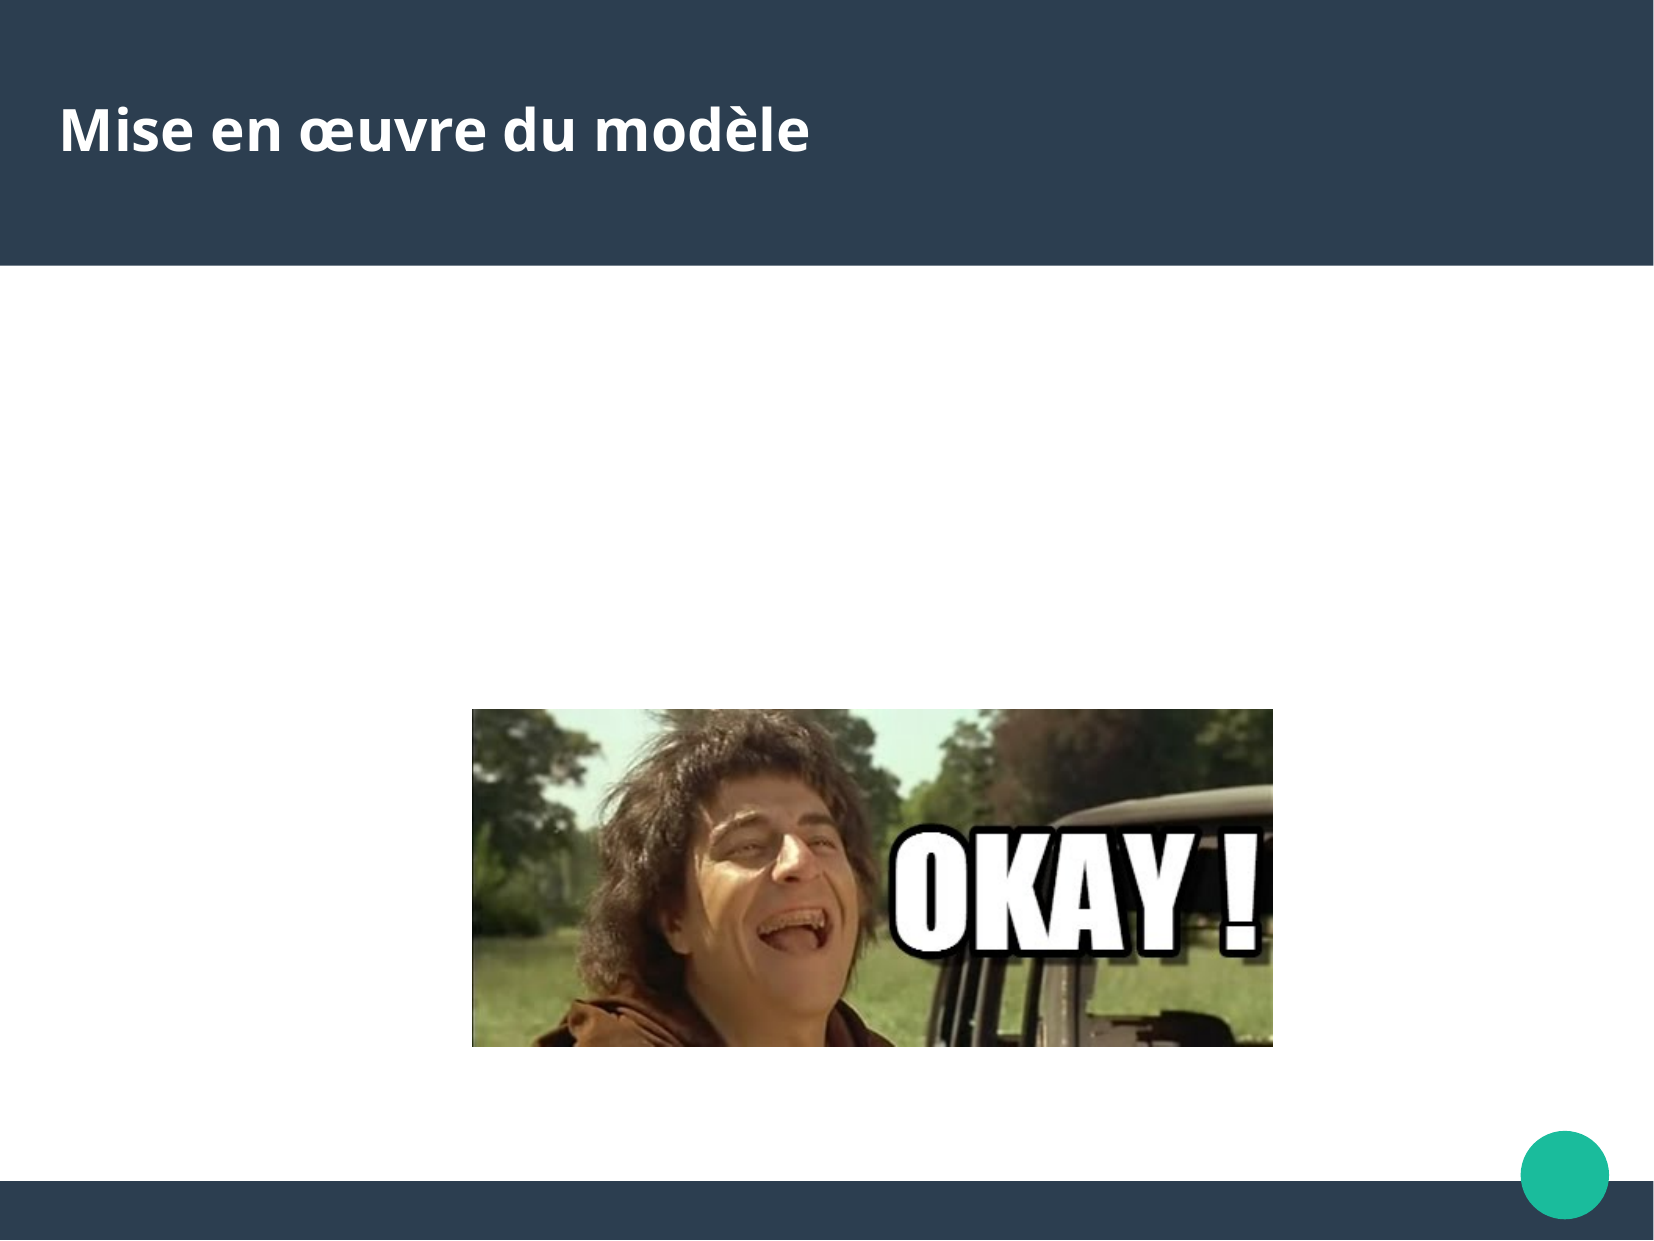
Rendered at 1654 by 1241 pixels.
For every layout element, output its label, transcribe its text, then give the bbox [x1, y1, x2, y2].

text_box Mise en œuvre du modèle [58, 49, 1595, 207]
picture [472, 709, 1273, 1047]
